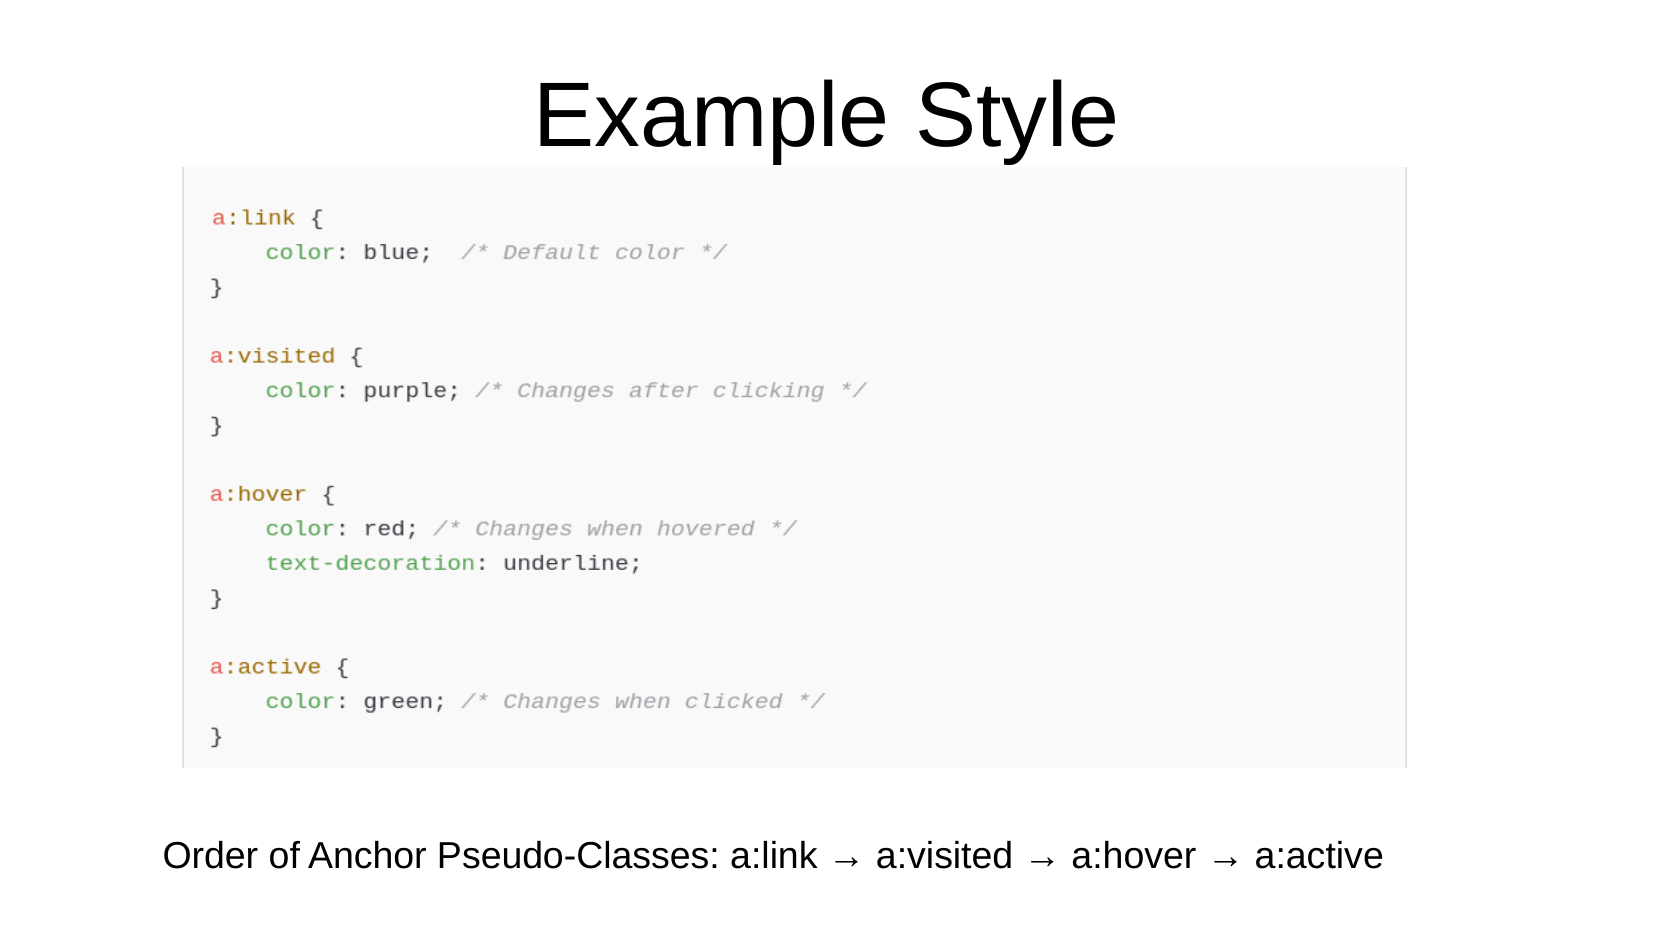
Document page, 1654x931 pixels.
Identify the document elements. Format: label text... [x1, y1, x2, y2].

picture [88, 167, 1443, 768]
text_box Order of Anchor Pseudo-Classes: a:link → a:visited → a:hover → a:active [147, 826, 1400, 931]
title Example Style [82, 37, 1571, 193]
